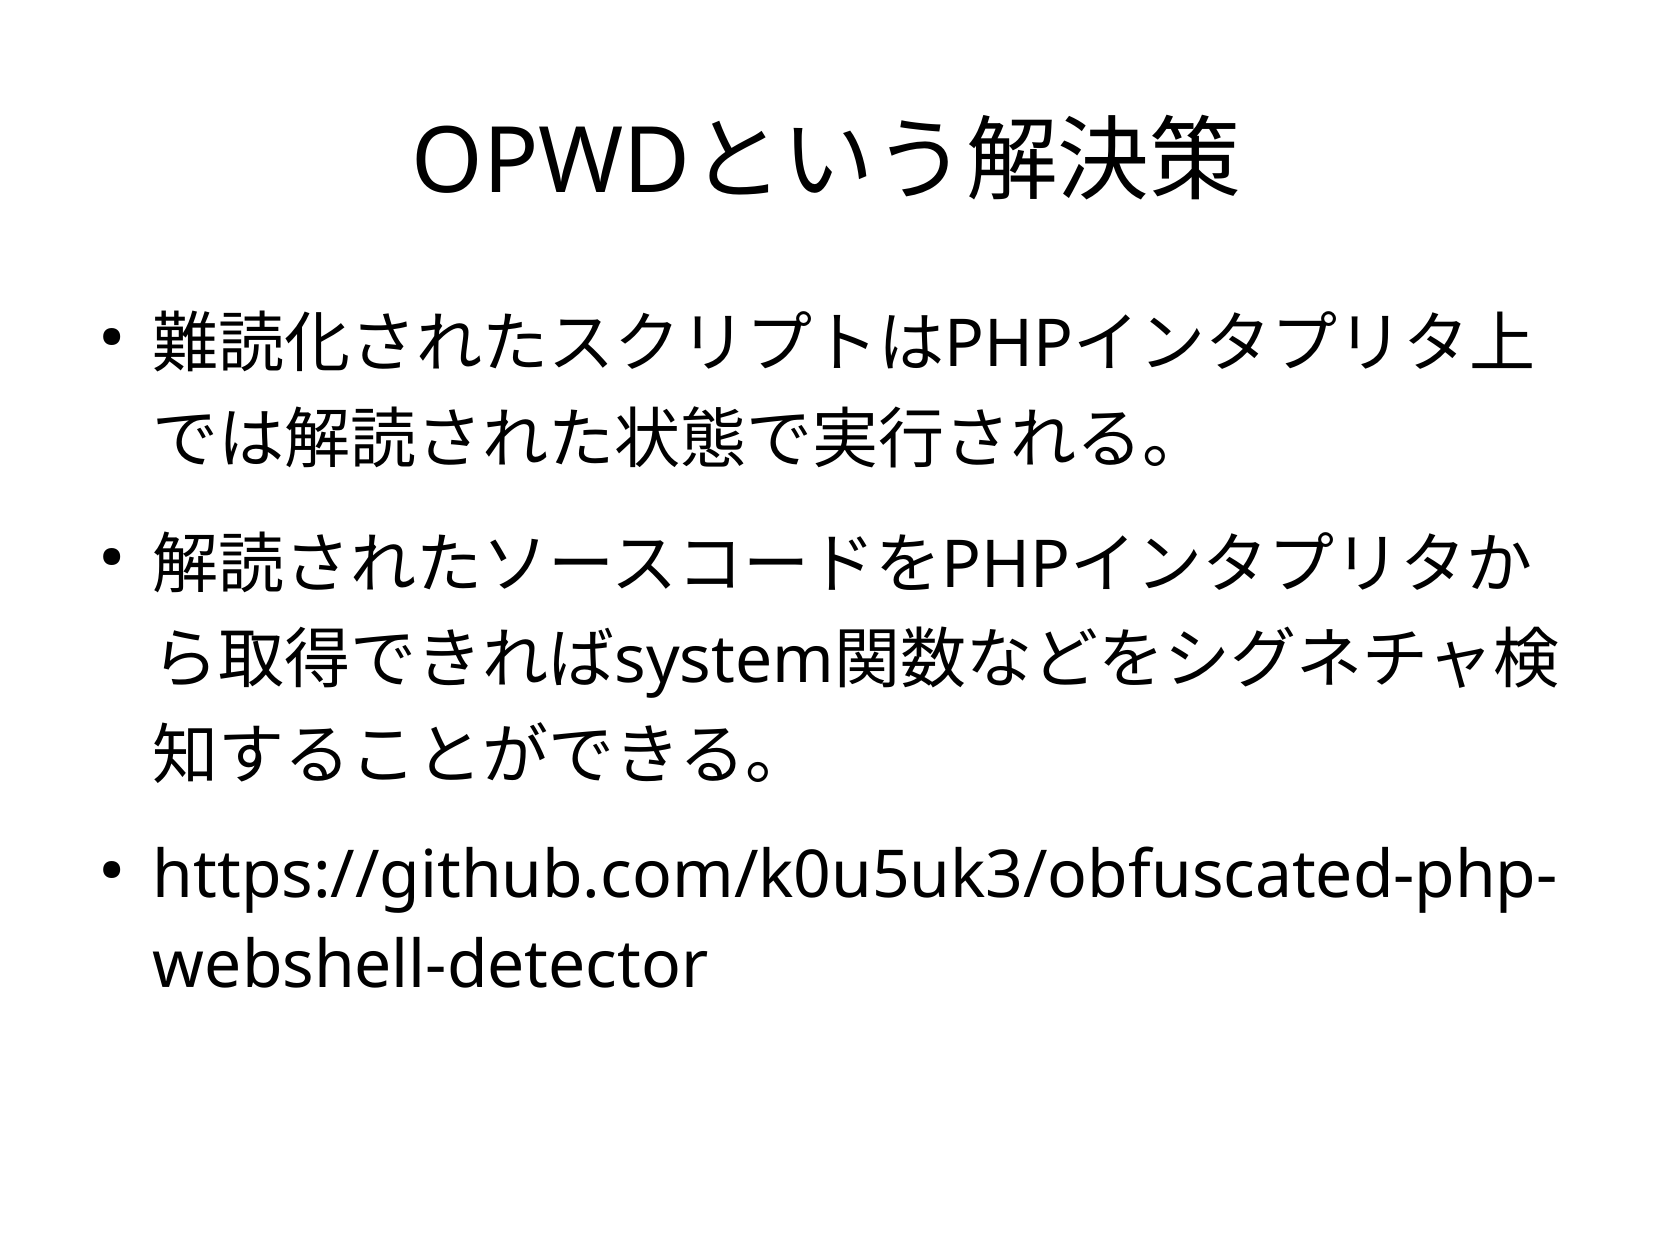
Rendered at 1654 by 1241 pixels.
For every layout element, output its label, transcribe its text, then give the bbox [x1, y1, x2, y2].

title OPWDという解決策 [82, 49, 1571, 257]
list 難読化されたスクリプトはPHPインタプリタ上では解読された状態で実行される。 解読されたソースコードをPHPインタプリタから取得できればsystem関数などをシグネチャ検知することができる。 https://github.com/k0u5uk3/obfuscated-php-webshell-detector [82, 290, 1571, 1010]
